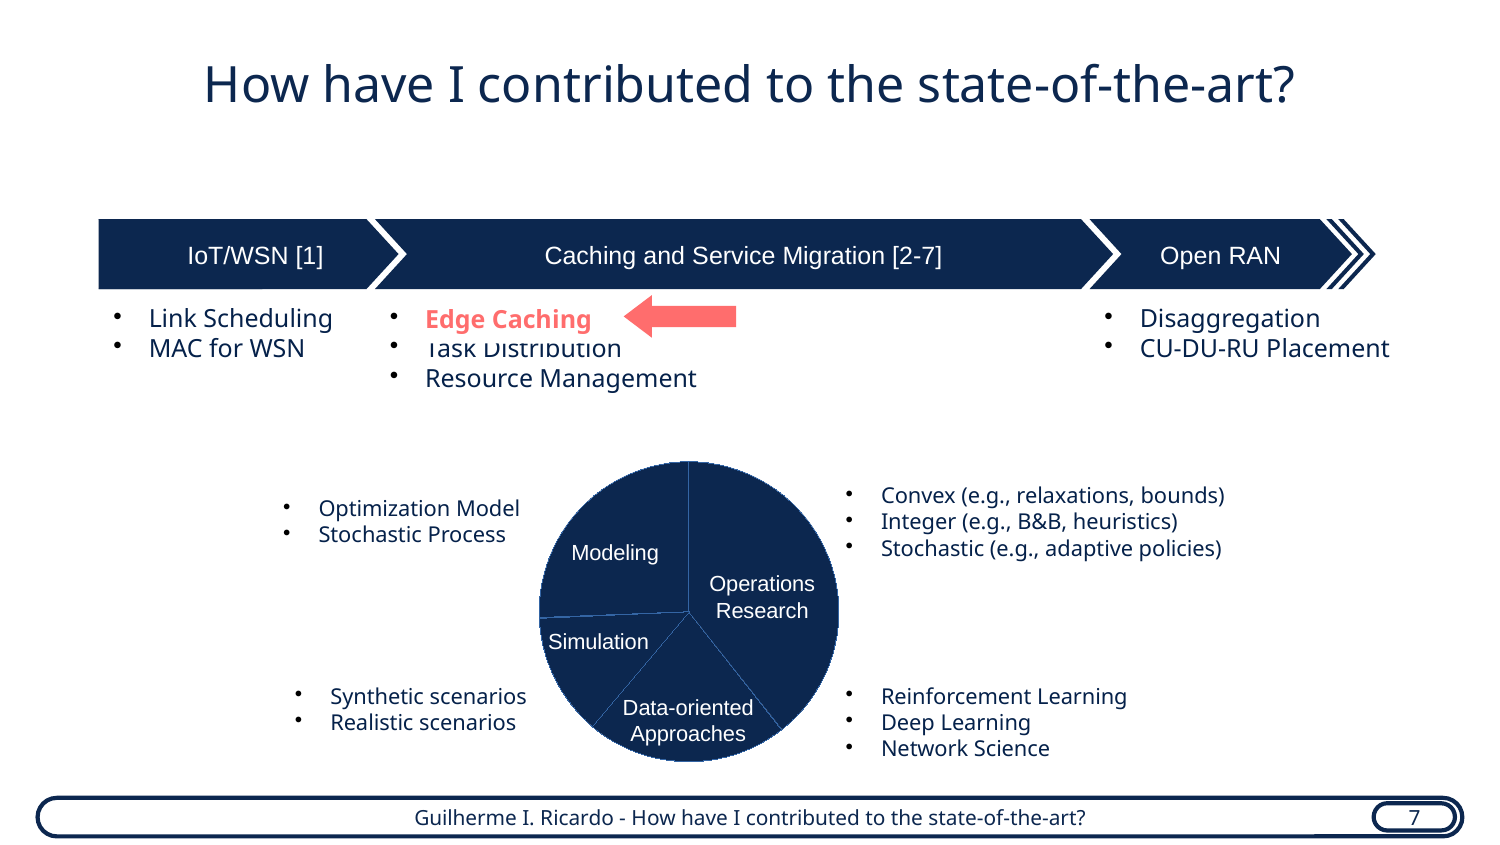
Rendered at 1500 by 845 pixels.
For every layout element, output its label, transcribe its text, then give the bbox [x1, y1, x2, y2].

text_box Guilherme I. Ricardo - How have I contributed to the state-of-the-art? [37, 797, 1463, 837]
text_box Optimization Model Stochastic Process [268, 487, 545, 600]
text_box Operations Research [671, 562, 854, 662]
text_box IoT/WSN [1] [98, 219, 399, 290]
title How have I contributed to the state-of-the-art? [150, 37, 1350, 193]
text_box [1338, 219, 1376, 290]
text_box Data-oriented Approaches [594, 686, 783, 814]
text_box Simulation [533, 620, 685, 664]
text_box Caching and Service Migration [2-7] [374, 219, 1114, 290]
text_box [1326, 219, 1364, 290]
text_box Link Scheduling MAC for WSN [98, 294, 375, 407]
text_box [548, 662, 831, 729]
text_box 7 [1373, 803, 1456, 831]
text_box [98, 220, 129, 288]
text_box Open RAN [1089, 219, 1352, 290]
text_box Convex (e.g., relaxations, bounds) Integer (e.g., B&B, heuristics) Stochastic (e.g., adaptive policies) [830, 474, 1313, 587]
text_box Modeling [556, 530, 708, 574]
text_box Disaggregation CU-DU-RU Placement [1089, 294, 1425, 407]
text_box Edge Caching Task Distribution Resource Management [375, 294, 1088, 407]
text_box Reinforcement Learning Deep Learning Network Science [830, 674, 1313, 787]
text_box [539, 542, 671, 620]
text_box Synthetic scenarios Realistic scenarios [280, 674, 595, 787]
text_box [563, 461, 830, 562]
text_box Edge Caching [410, 294, 631, 339]
text_box [623, 295, 737, 338]
